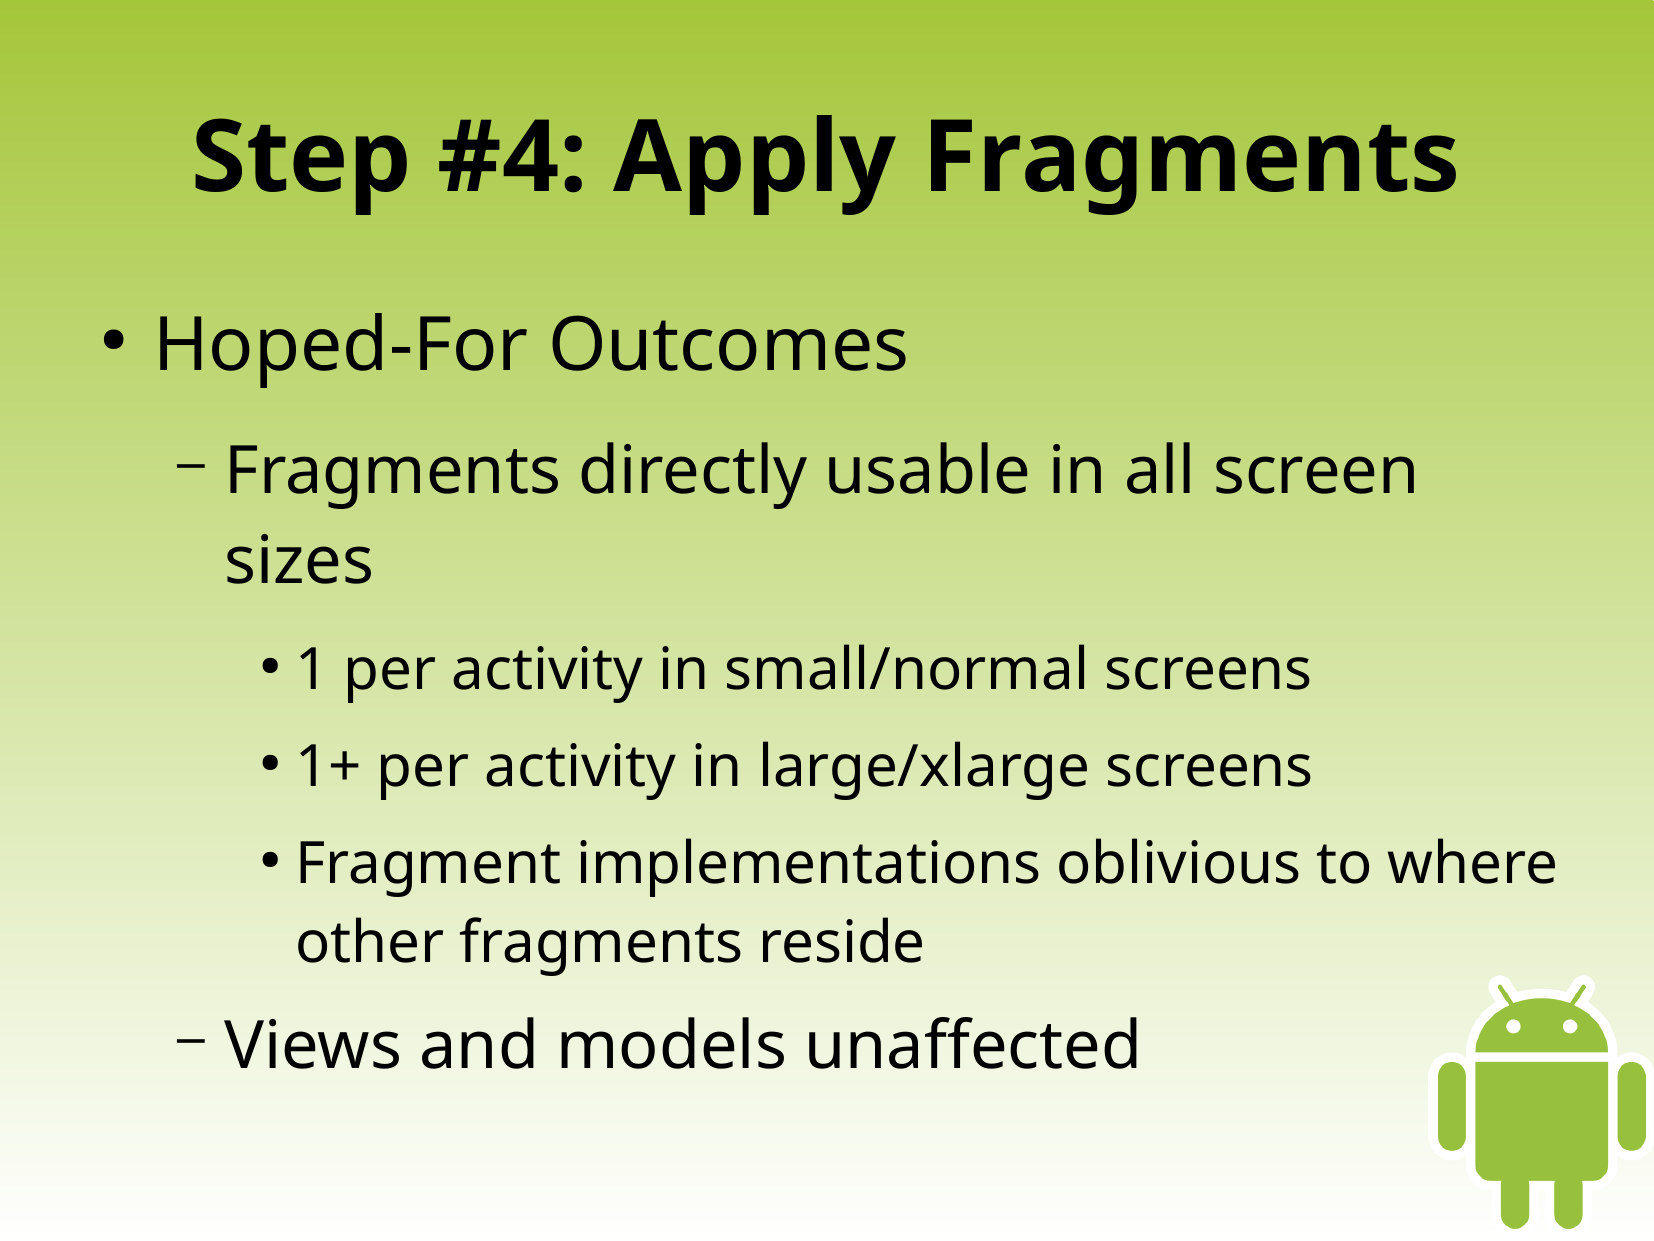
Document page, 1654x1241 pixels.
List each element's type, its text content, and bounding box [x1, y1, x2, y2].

list Hoped-For Outcomes Fragments directly usable in all screen sizes 1 per activity in small/normal screens 1+ per activity in large/xlarge screens Fragment implementations oblivious to where other fragments reside Views and models unaffected [82, 290, 1571, 1094]
picture [1428, 975, 1654, 1238]
title Step #4: Apply Fragments [82, 56, 1571, 250]
